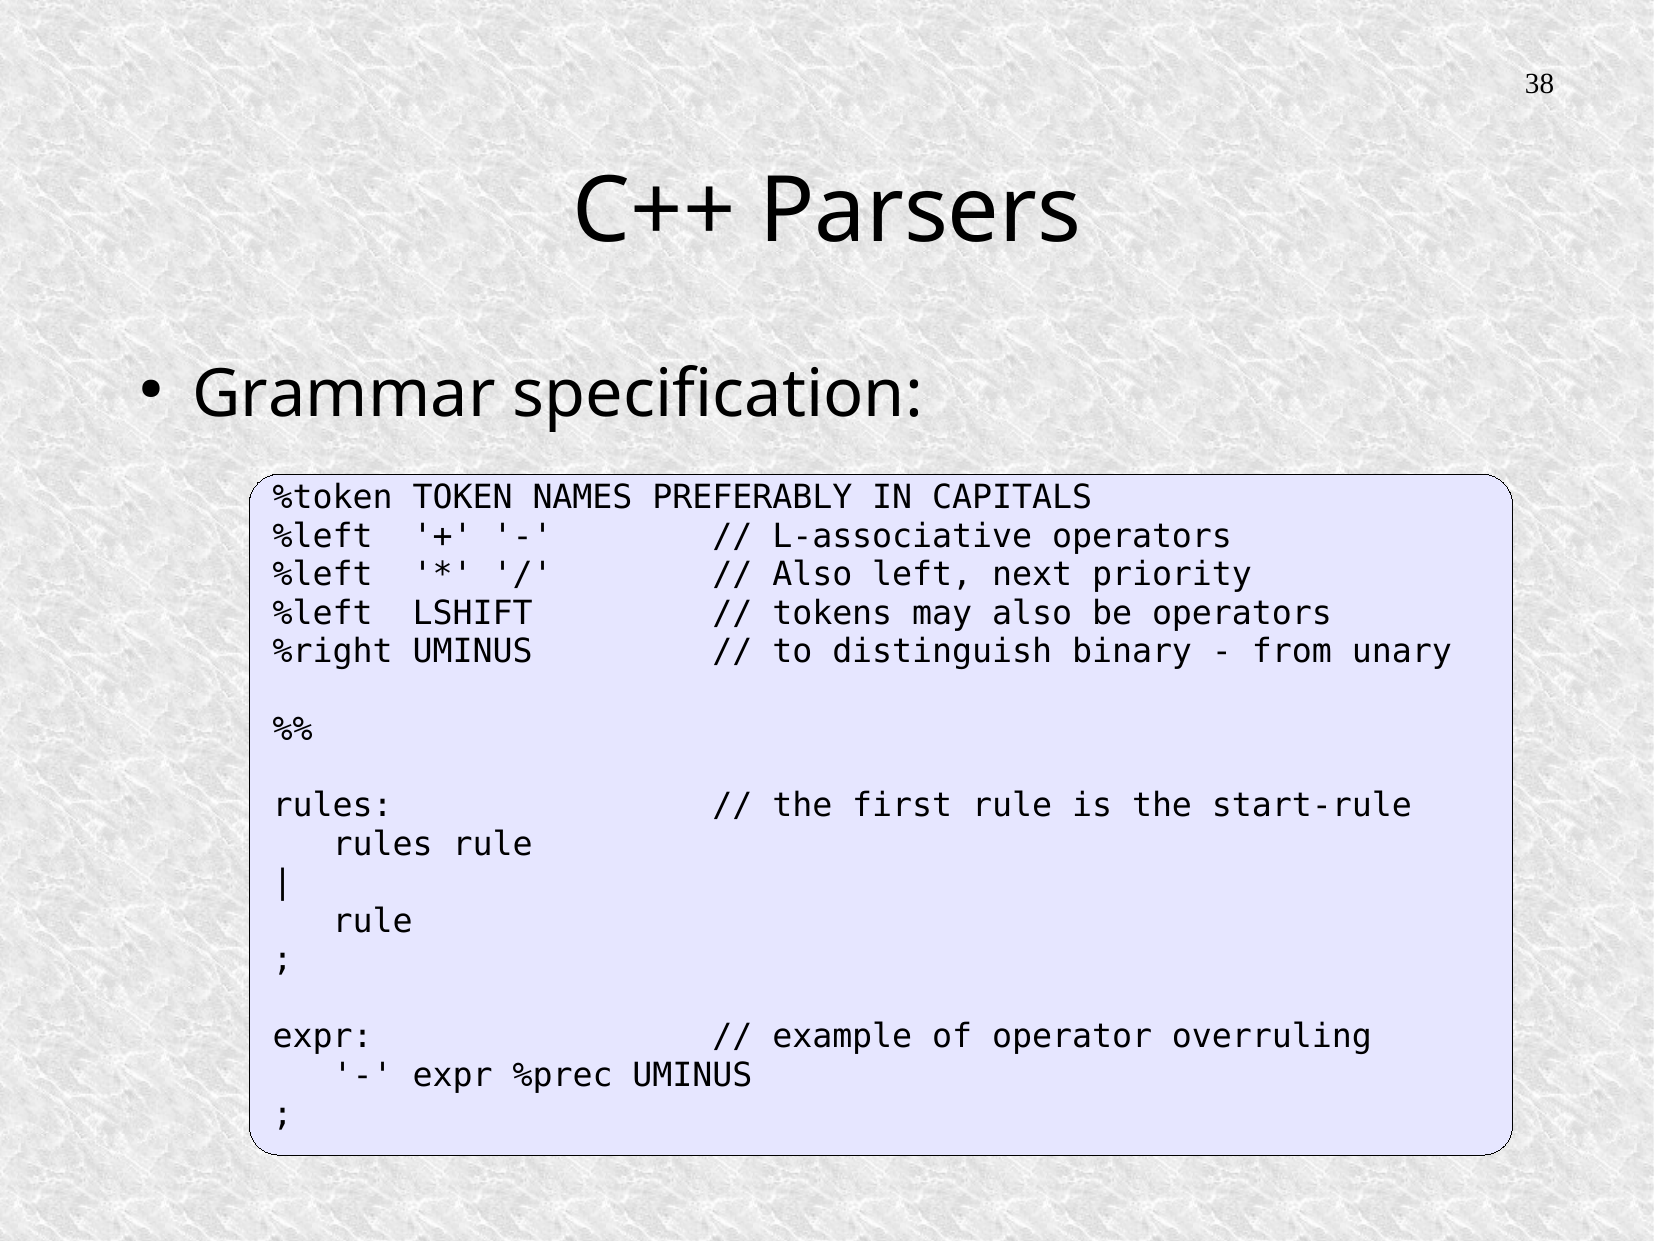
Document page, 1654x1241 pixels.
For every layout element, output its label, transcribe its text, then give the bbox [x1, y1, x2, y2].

picture [0, 0, 1654, 1241]
list Grammar specification: [121, 344, 1534, 1236]
text_box %token TOKEN NAMES PREFERABLY IN CAPITALS %left '+' '-' // L-associative operators %left '*' '/' // Also left, next priority %left LSHIFT // tokens may also be operators %right UMINUS // to distinguish binary - from unary %% rules: // the first rule is the start-rule rules rule | rule ; expr: // example of operator overruling '-' expr %prec UMINUS ; [272, 478, 1497, 1193]
title C++ Parsers [121, 102, 1534, 311]
